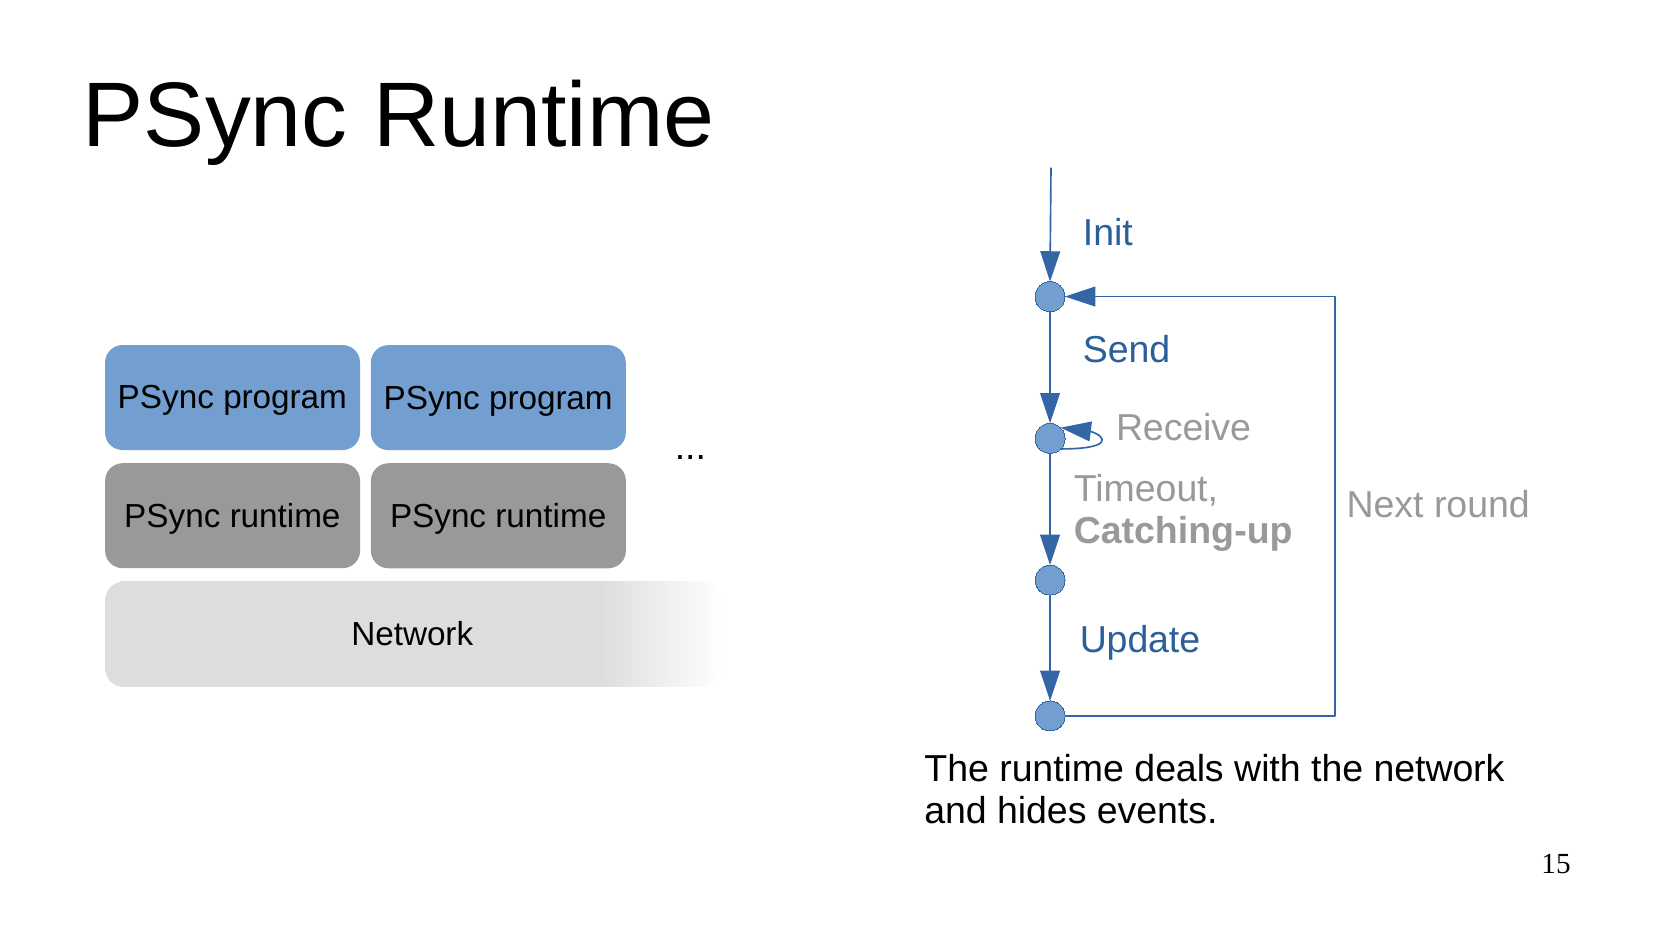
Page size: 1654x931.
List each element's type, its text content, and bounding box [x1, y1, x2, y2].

text_box Next round [1336, 476, 1545, 534]
text_box PSync runtime [105, 463, 361, 569]
text_box PSync program [105, 345, 361, 451]
text_box Update [1065, 611, 1216, 669]
text_box Timeout, Catching-up [1059, 460, 1321, 602]
text_box [1035, 423, 1066, 454]
text_box [1035, 565, 1059, 595]
text_box [1035, 700, 1066, 731]
text_box Receive [1101, 398, 1266, 456]
text_box The runtime deals with the network and hides events. [909, 739, 1591, 839]
text_box [1035, 281, 1065, 312]
title PSync Runtime [82, 37, 1571, 193]
text_box Init [1068, 203, 1148, 261]
text_box PSync program [370, 345, 626, 451]
text_box PSync runtime [370, 463, 626, 569]
text_box Send [1068, 321, 1186, 378]
text_box Network [105, 581, 721, 687]
text_box ... [660, 417, 722, 475]
